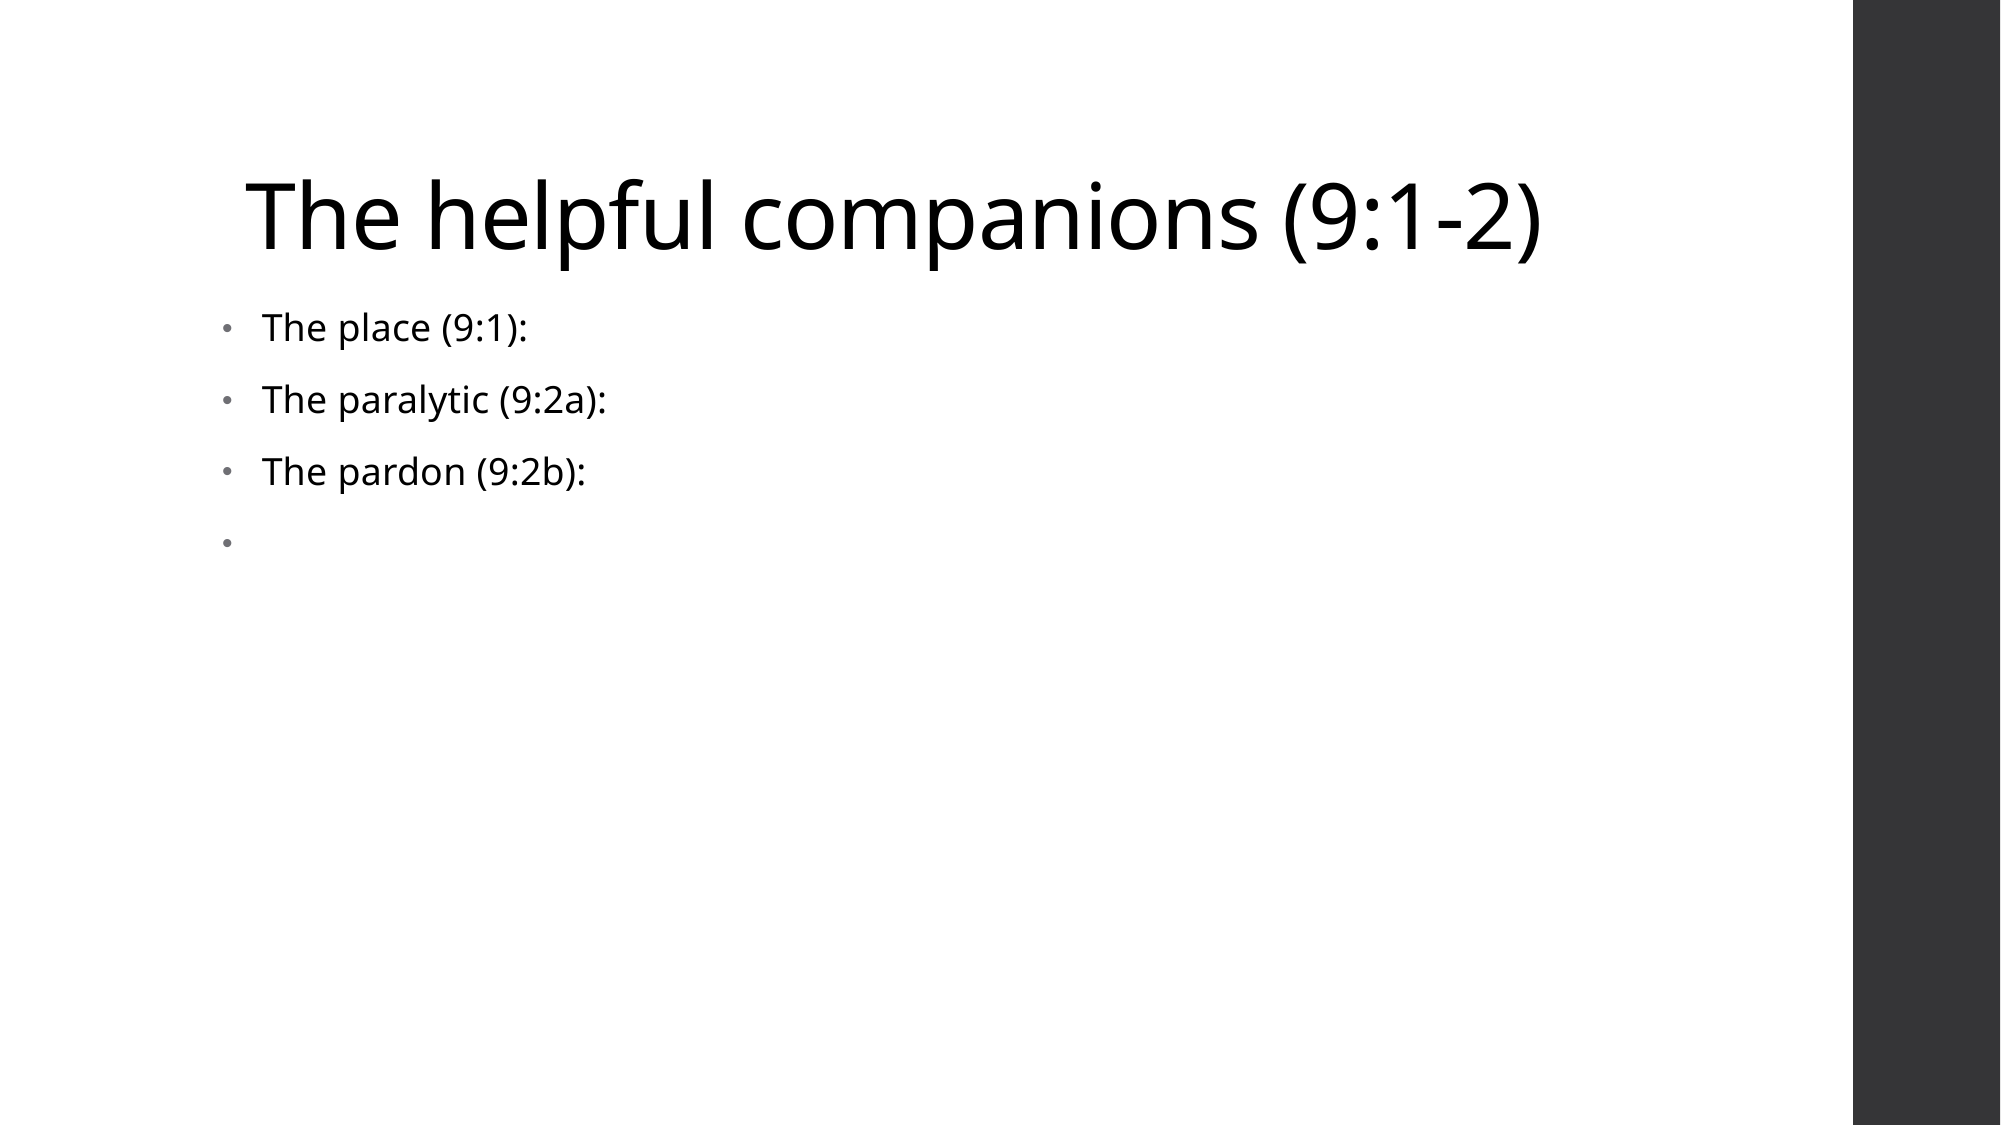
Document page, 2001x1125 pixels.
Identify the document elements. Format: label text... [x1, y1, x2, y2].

list The place (9:1): The paralytic (9:2a): The pardon (9:2b): [206, 299, 1617, 1014]
title The helpful companions (9:1-2) [206, 60, 1797, 278]
